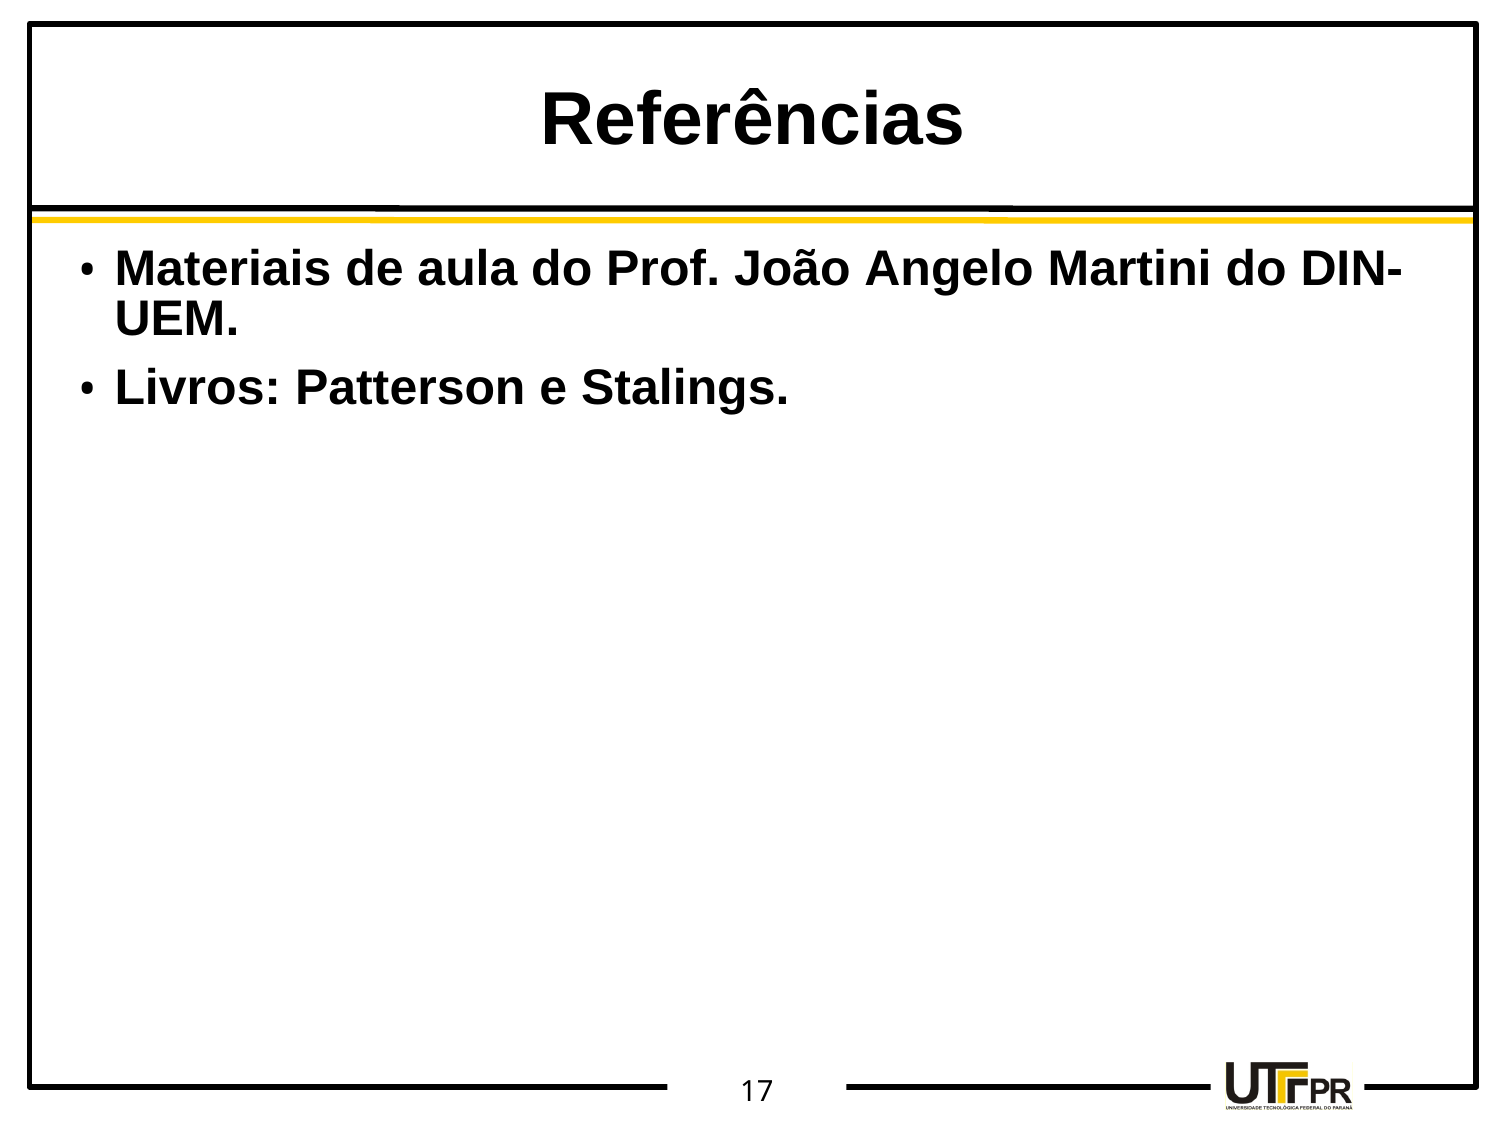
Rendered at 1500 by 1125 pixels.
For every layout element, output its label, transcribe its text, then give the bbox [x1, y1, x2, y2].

picture [1225, 1062, 1353, 1110]
title Referências [29, 47, 1477, 195]
list Materiais de aula do Prof. João Angelo Martini do DIN-UEM. Livros: Patterson e Stalings. [41, 245, 1471, 1040]
